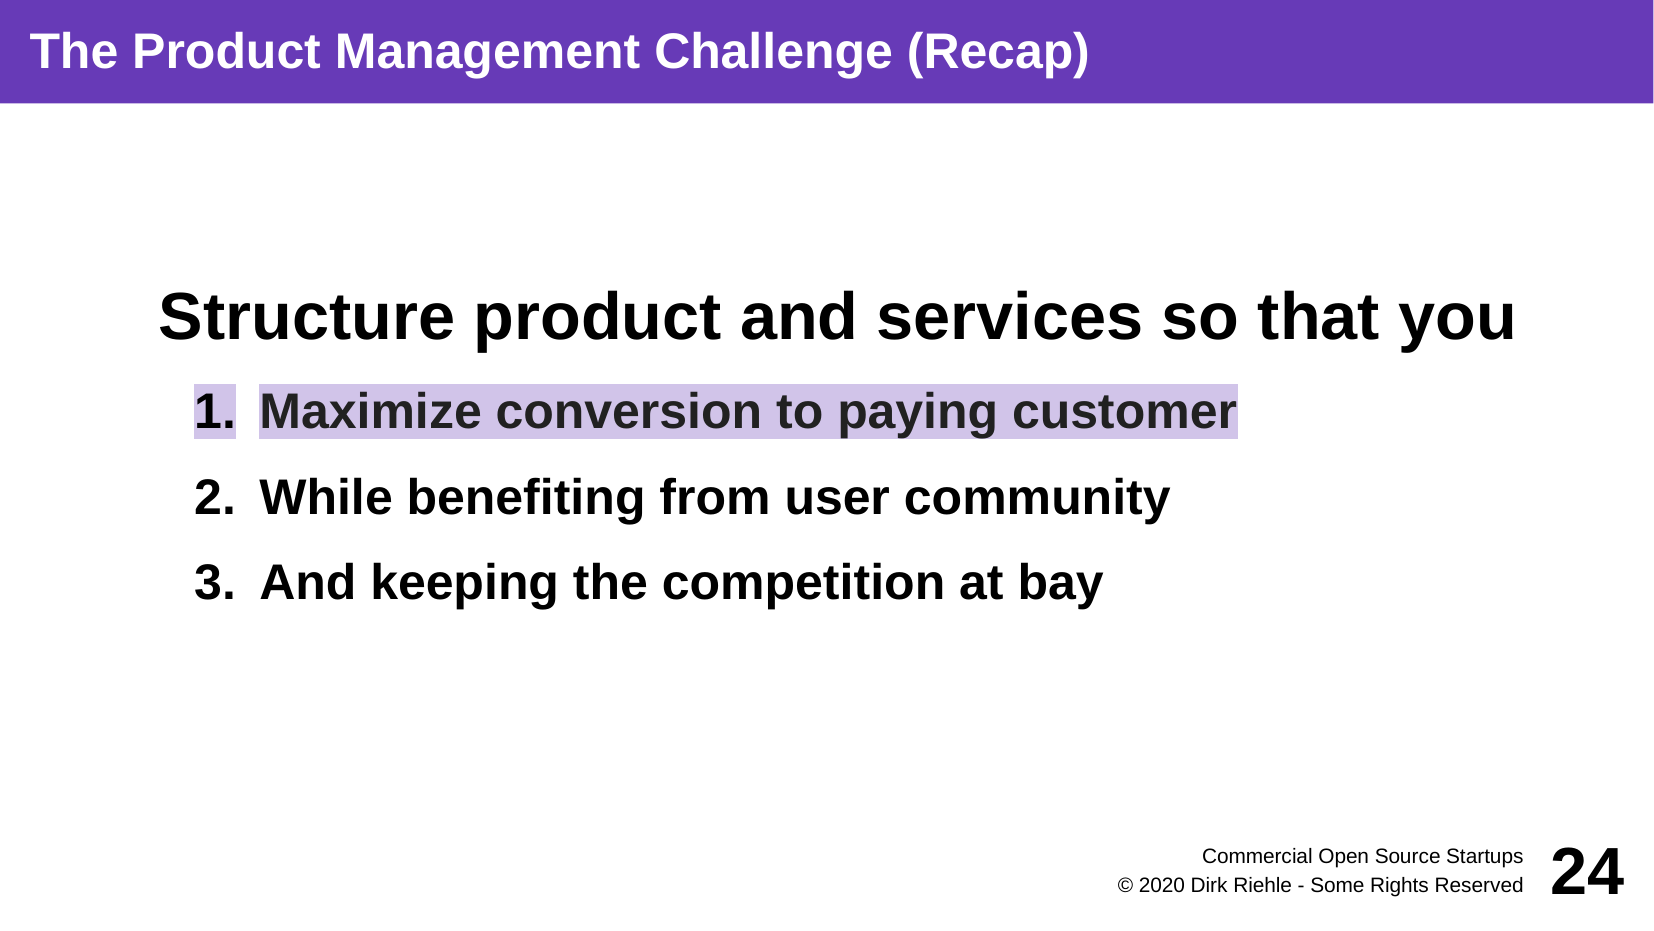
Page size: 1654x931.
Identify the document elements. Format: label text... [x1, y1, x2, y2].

title The Product Management Challenge (Recap) [0, 0, 1654, 104]
subtitle Structure product and services so that you Maximize conversion to paying customer While benefiting from user community And keeping the competition at bay [29, 132, 1625, 813]
